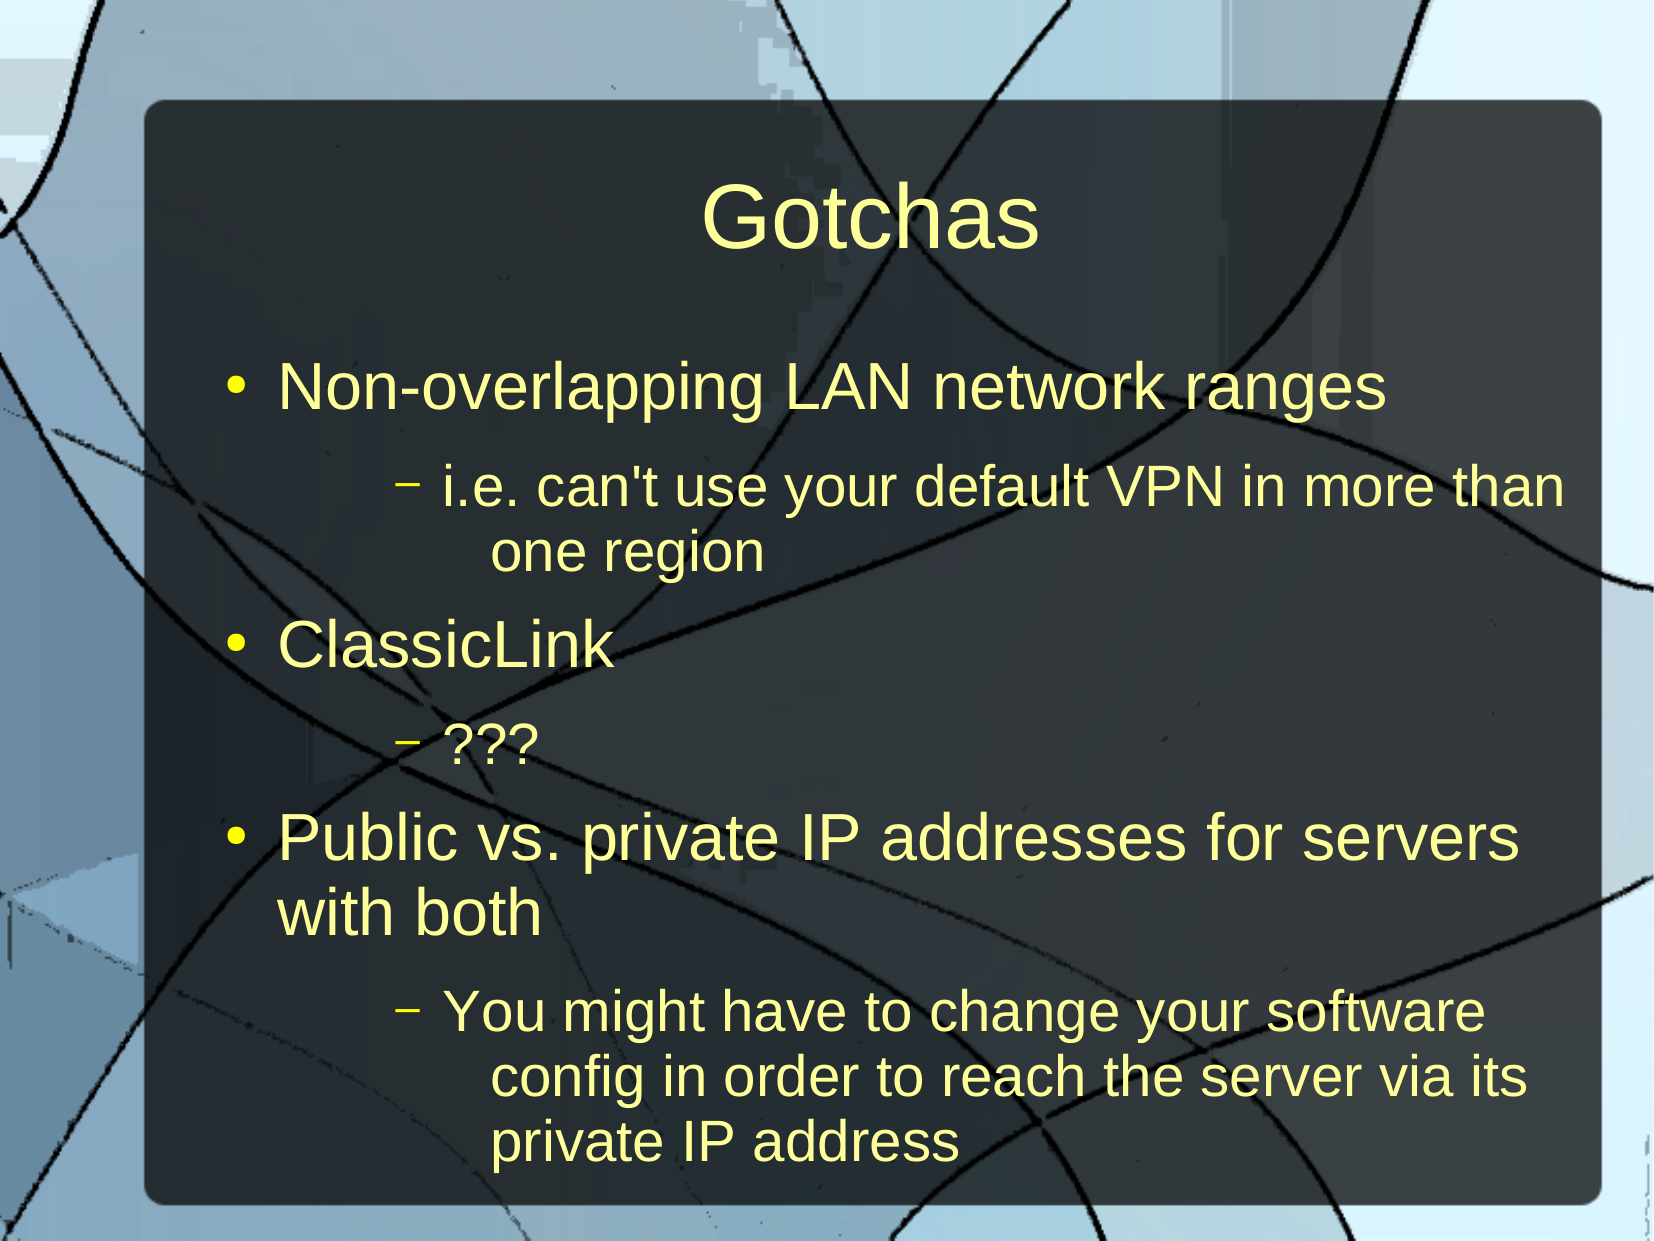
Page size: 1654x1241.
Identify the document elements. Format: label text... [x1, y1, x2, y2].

list Non-overlapping LAN network ranges i.e. can't use your default VPN in more than one region ClassicLink ??? Public vs. private IP addresses for servers with both You might have to change your software config in order to reach the server via its private IP address [206, 349, 1571, 1175]
title Gotchas [159, 108, 1583, 325]
picture [0, 0, 1654, 1241]
